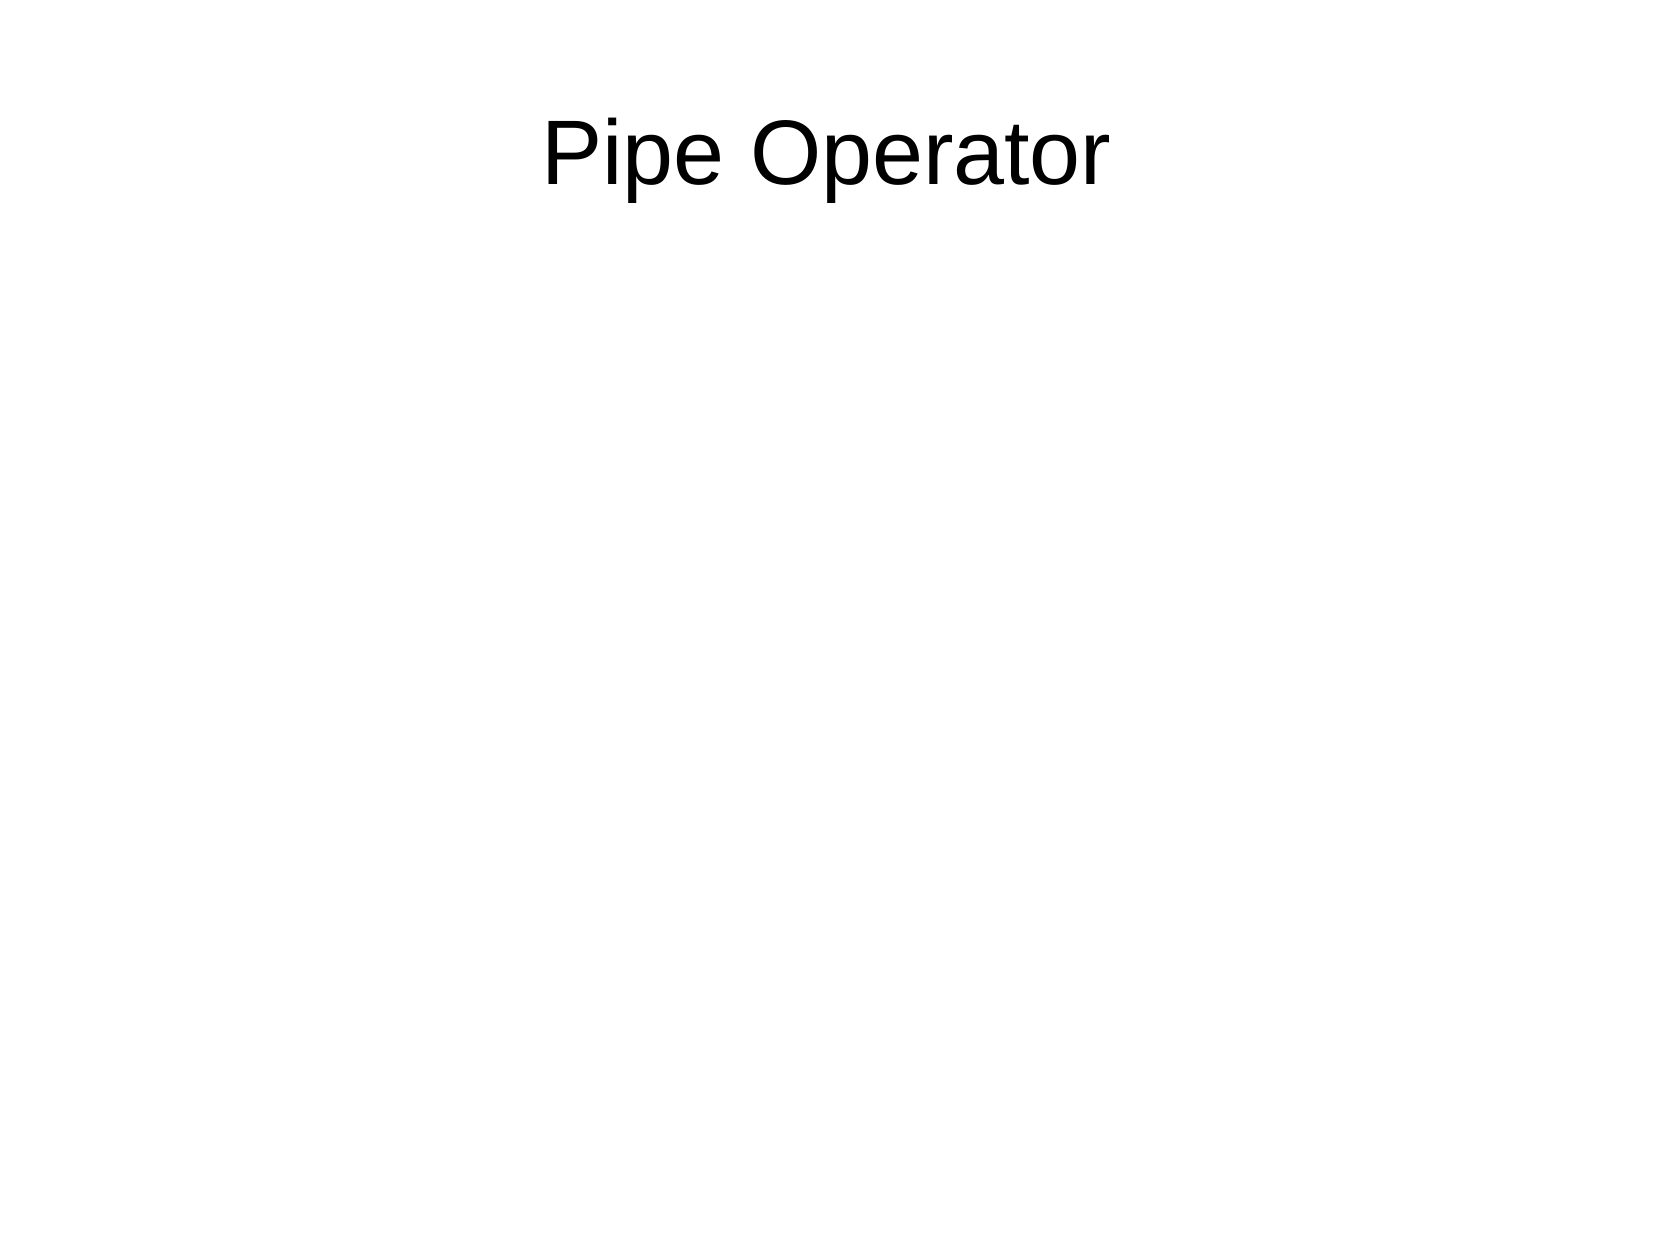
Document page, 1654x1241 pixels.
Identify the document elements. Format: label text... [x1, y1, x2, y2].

title Pipe Operator [82, 49, 1571, 257]
